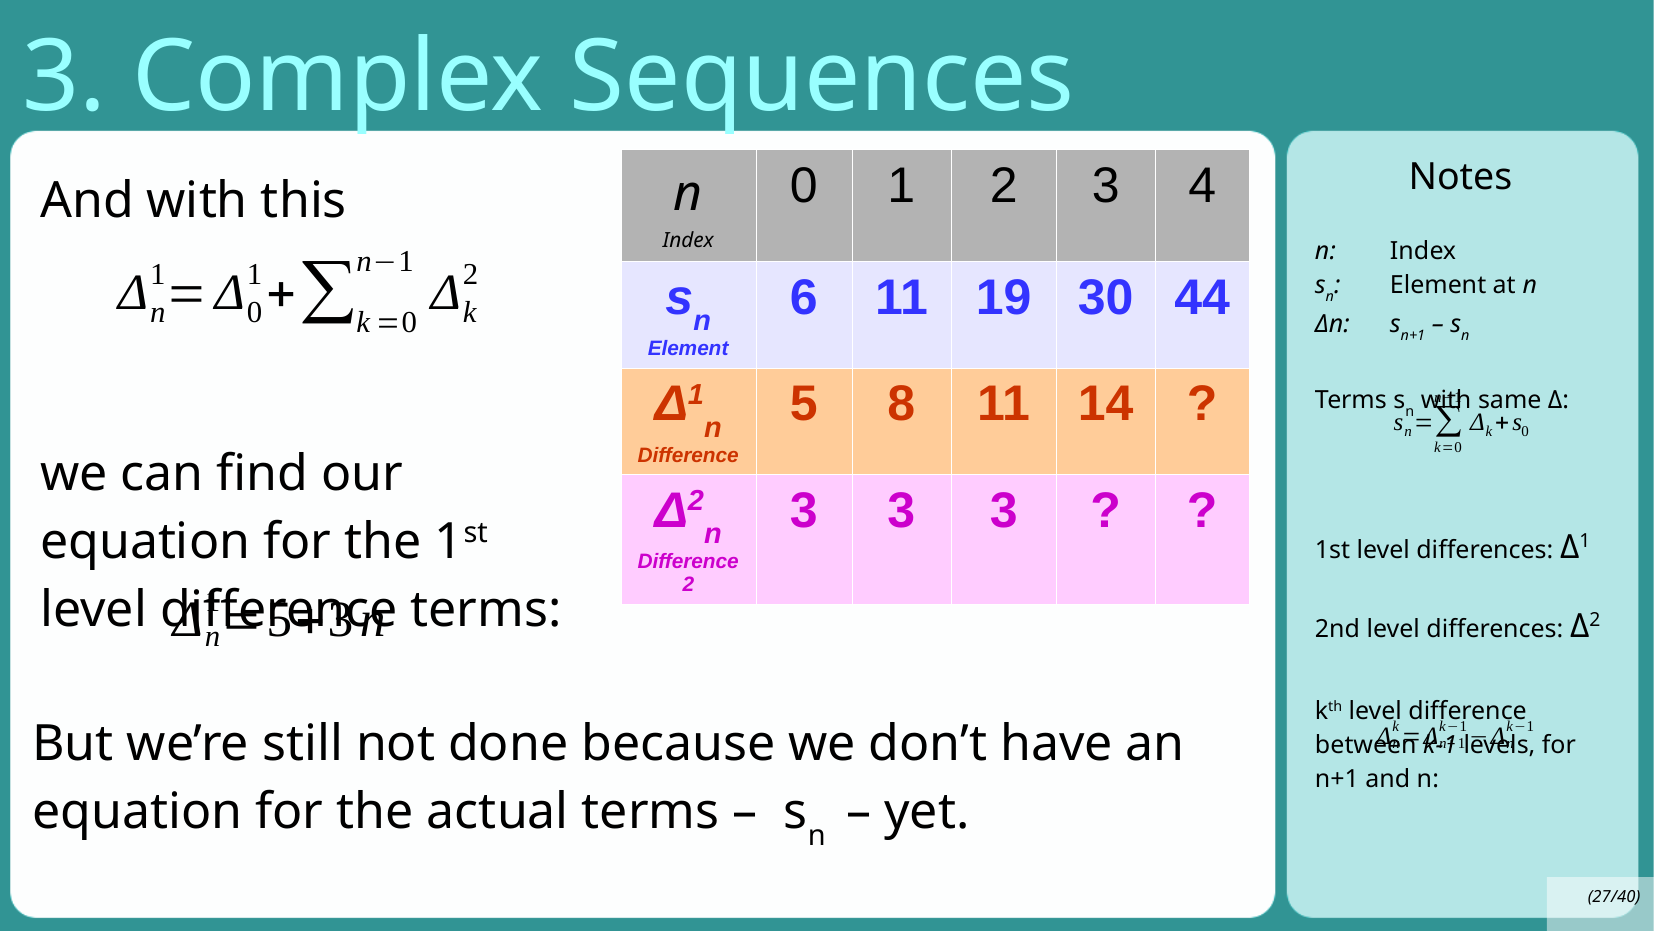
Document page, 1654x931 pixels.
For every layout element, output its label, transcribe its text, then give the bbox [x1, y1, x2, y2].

table_cell 3 [853, 475, 951, 604]
table_cell 11 [853, 262, 951, 368]
text_box Notes [1290, 141, 1631, 661]
text_box And with this we can find our equation for the 1st level difference terms: [40, 163, 604, 558]
table_cell 19 [952, 262, 1056, 368]
table_cell ? [1156, 475, 1249, 604]
table_header 3 [1057, 150, 1155, 261]
table_cell ? [1156, 369, 1249, 474]
table_cell 3 [952, 475, 1056, 604]
table_cell sn Element [622, 262, 756, 368]
table_cell 8 [853, 369, 951, 474]
picture [0, 0, 1654, 931]
title 3. Complex Sequences [22, 13, 1511, 130]
table_cell ? [1057, 475, 1155, 604]
table_header 0 [757, 150, 852, 261]
table_cell 3 [757, 475, 852, 604]
text_box (<number>/40) [1546, 877, 1654, 931]
table_cell 44 [1156, 262, 1249, 368]
table_header n Index [622, 150, 756, 261]
chart [1387, 388, 1536, 456]
table_cell 30 [1057, 262, 1155, 368]
table_header 2 [952, 150, 1056, 261]
table_cell Δ2n Difference2 [622, 475, 756, 604]
text_box But we’re still not done because we don’t have an equation for the actual terms – sn – yet. [32, 706, 1247, 900]
chart [101, 242, 492, 339]
table_cell 5 [757, 369, 852, 474]
chart [156, 582, 400, 654]
table_cell Δ1n Difference [622, 369, 756, 474]
table_cell 11 [952, 369, 1056, 474]
text_box n: Index sn: Element at n Δn: sn+1 – sn Terms sn with same Δ: 1st level differences: Δ1 2nd level differences: Δ2 kth level difference between k-1 levels, for n+1 and n: [1300, 225, 1622, 710]
table_cell 14 [1057, 369, 1155, 474]
chart [1368, 717, 1541, 753]
table_cell 6 [757, 262, 852, 368]
table_header 4 [1156, 150, 1249, 261]
table_header 1 [853, 150, 951, 261]
